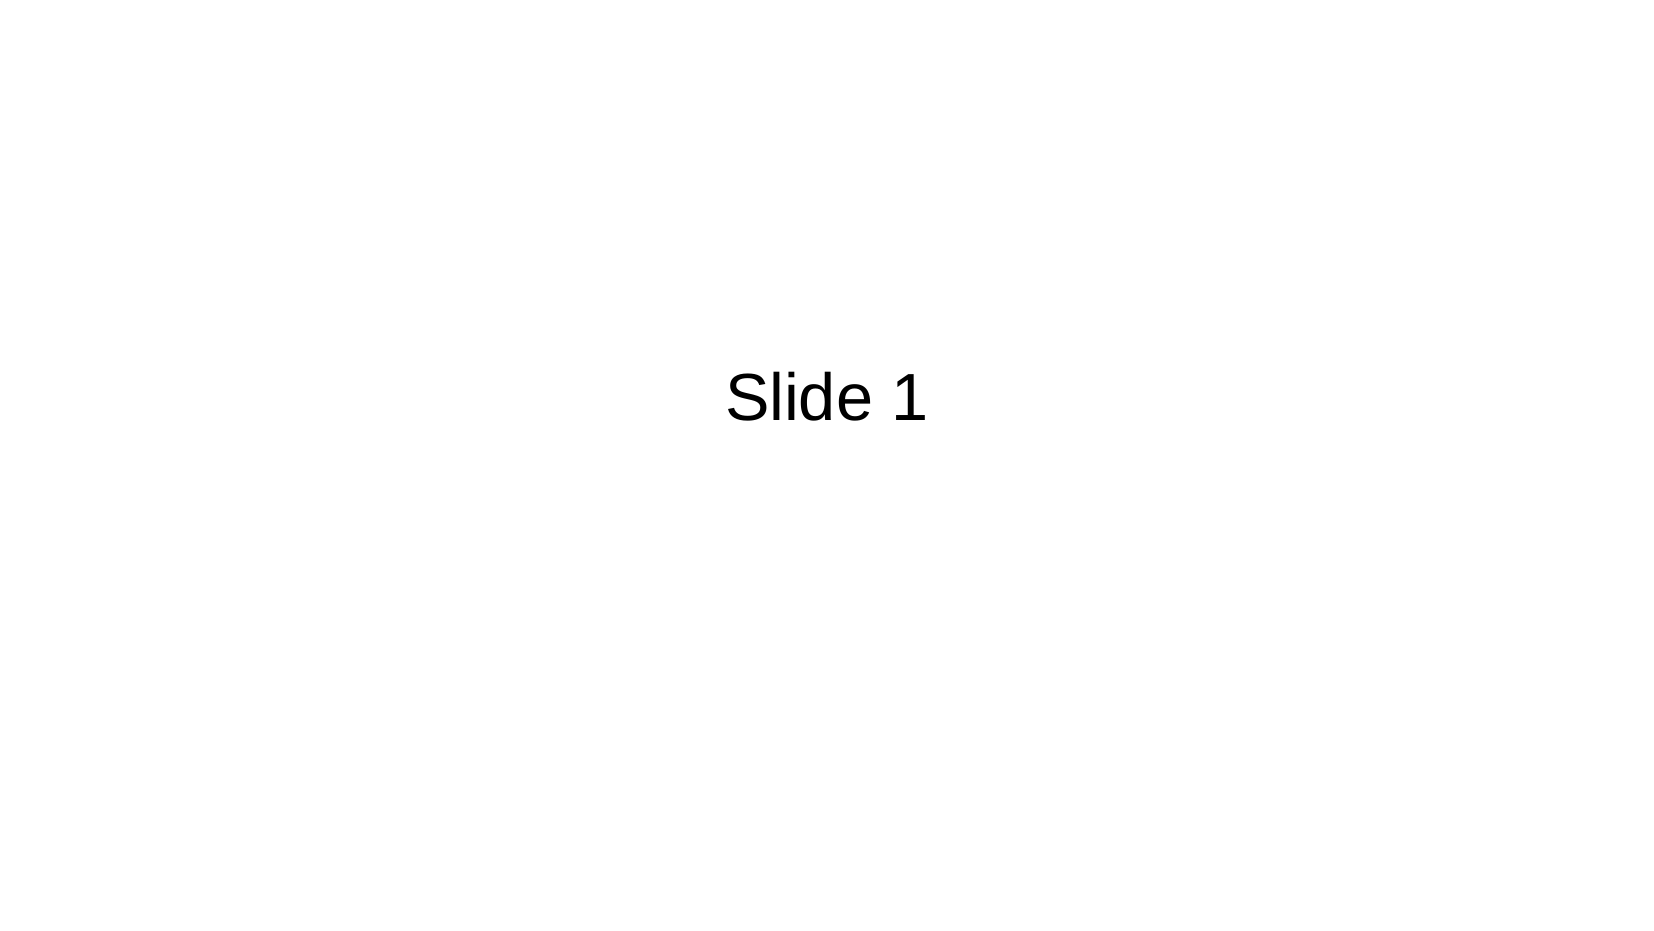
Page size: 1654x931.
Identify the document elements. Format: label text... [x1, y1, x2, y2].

subtitle Slide 1 [82, 37, 1571, 757]
